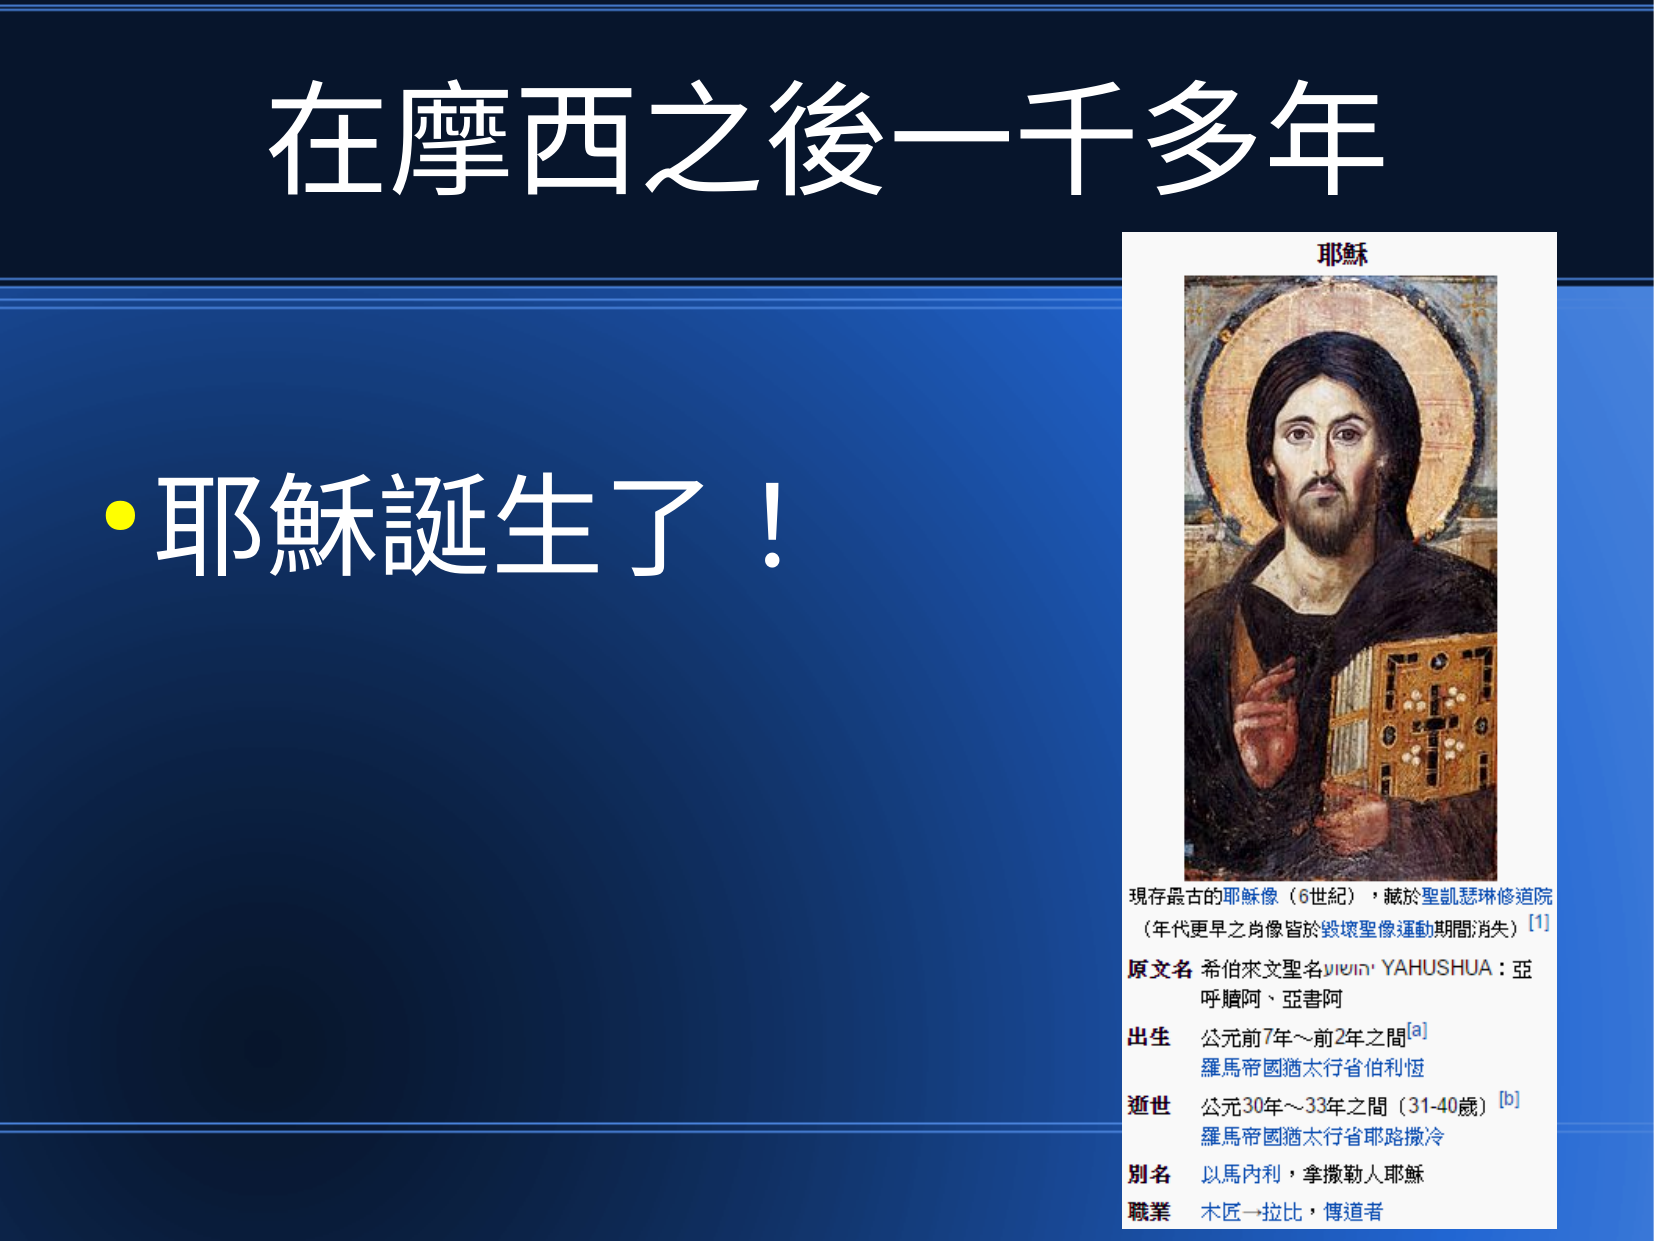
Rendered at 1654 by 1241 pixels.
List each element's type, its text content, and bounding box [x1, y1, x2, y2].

picture [0, 0, 1654, 1241]
title 在摩西之後一千多年 [82, 49, 1571, 213]
list 耶穌誕生了！ [82, 355, 1571, 1241]
